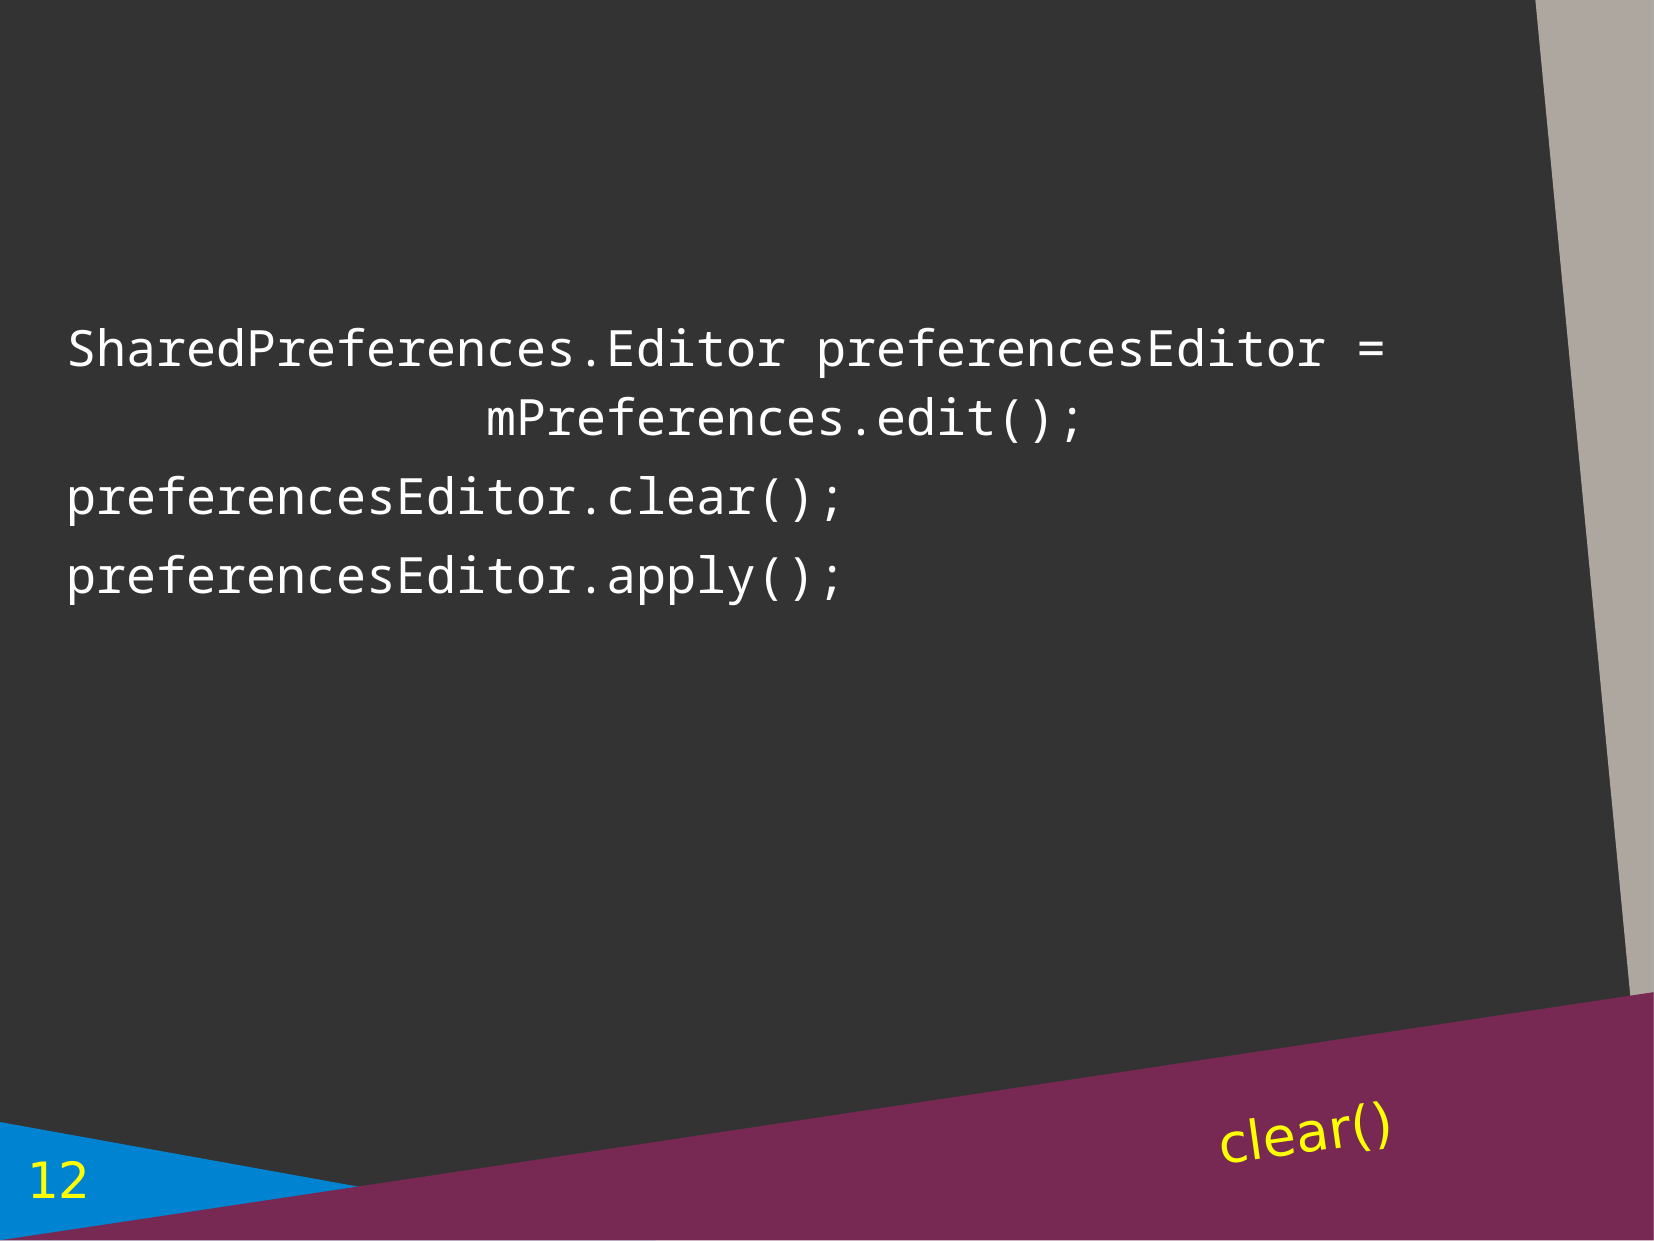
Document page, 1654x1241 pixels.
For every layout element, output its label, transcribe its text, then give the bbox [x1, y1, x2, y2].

title clear() [956, 995, 1654, 1241]
text_box SharedPreferences.Editor preferencesEditor = mPreferences.edit(); preferencesEditor.clear(); preferencesEditor.apply(); [51, 174, 1468, 736]
